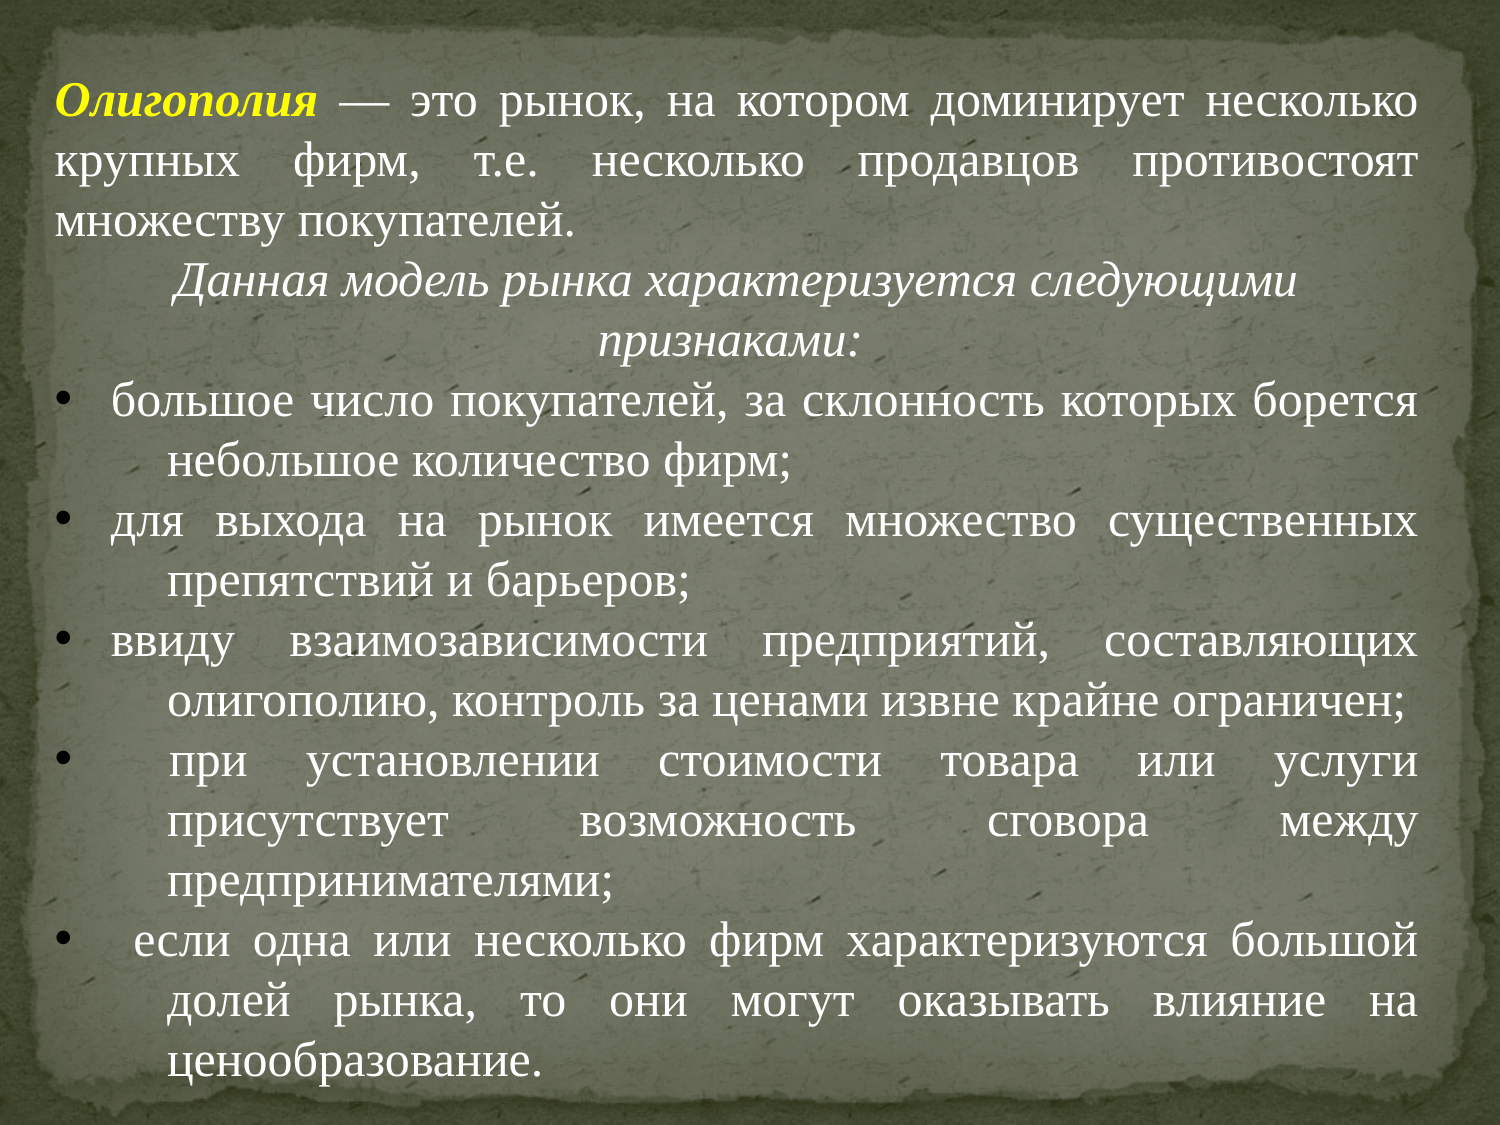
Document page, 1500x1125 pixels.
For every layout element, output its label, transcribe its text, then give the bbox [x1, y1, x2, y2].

text_box Олигополия — это рынок, на котором доминирует несколько крупных фирм, т.е. несколько продавцов противостоят множеству покупателей. Данная модель рынка характеризуется следующими признаками: большое число покупателей, за склонность которых борется небольшое количество фирм; для выхода на рынок имеется множество существенных препятствий и барьеров; ввиду взаимозависимости предприятий, составляющих олигополию, контроль за ценами извне крайне ограничен; при установлении стоимости товара или услуги присутствует возможность сговора между предпринимателями; если одна или несколько фирм характеризуются большой долей рынка, то они могут оказывать влияние на ценообразование. [40, 59, 1434, 1094]
